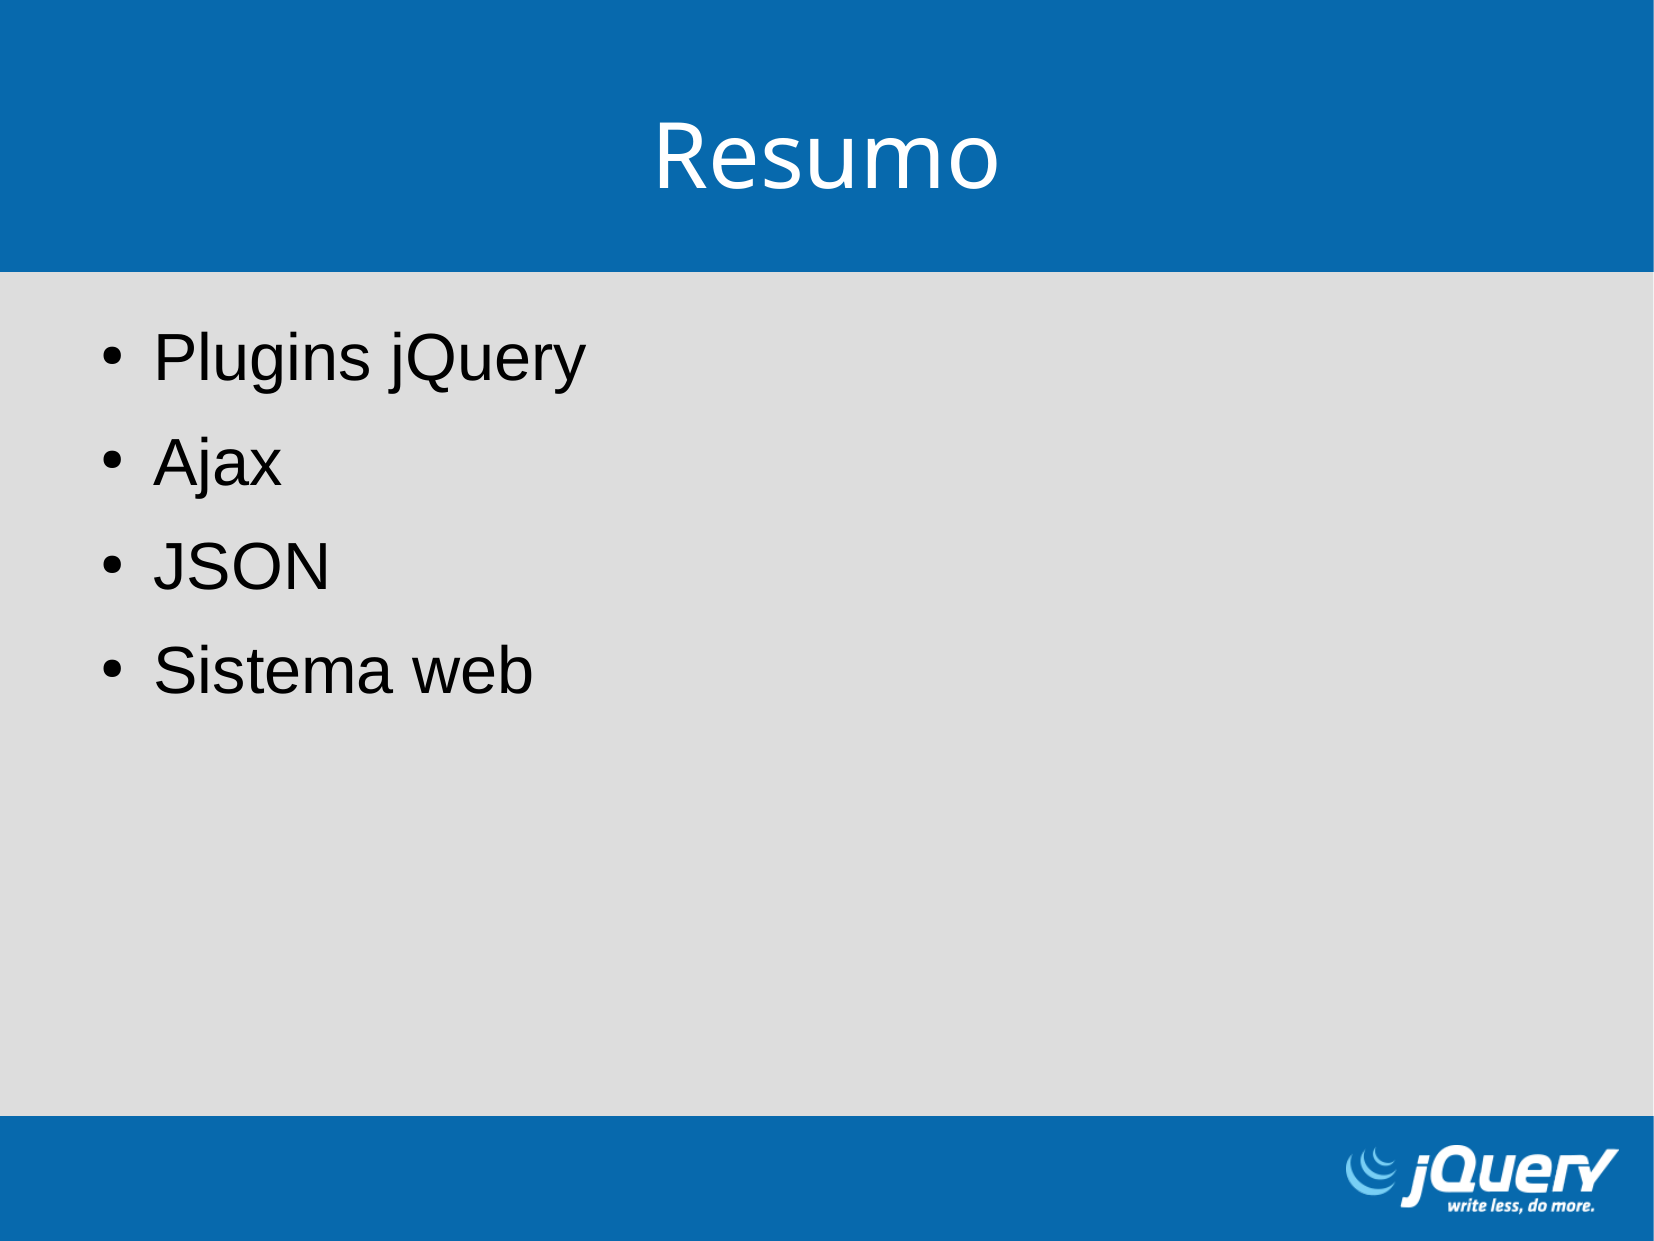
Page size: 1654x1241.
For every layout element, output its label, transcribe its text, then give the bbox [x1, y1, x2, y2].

list Plugins jQuery Ajax JSON Sistema web [82, 320, 1571, 1040]
picture [0, 1116, 1654, 1241]
picture [0, 0, 1654, 272]
title Resumo [82, 49, 1571, 257]
